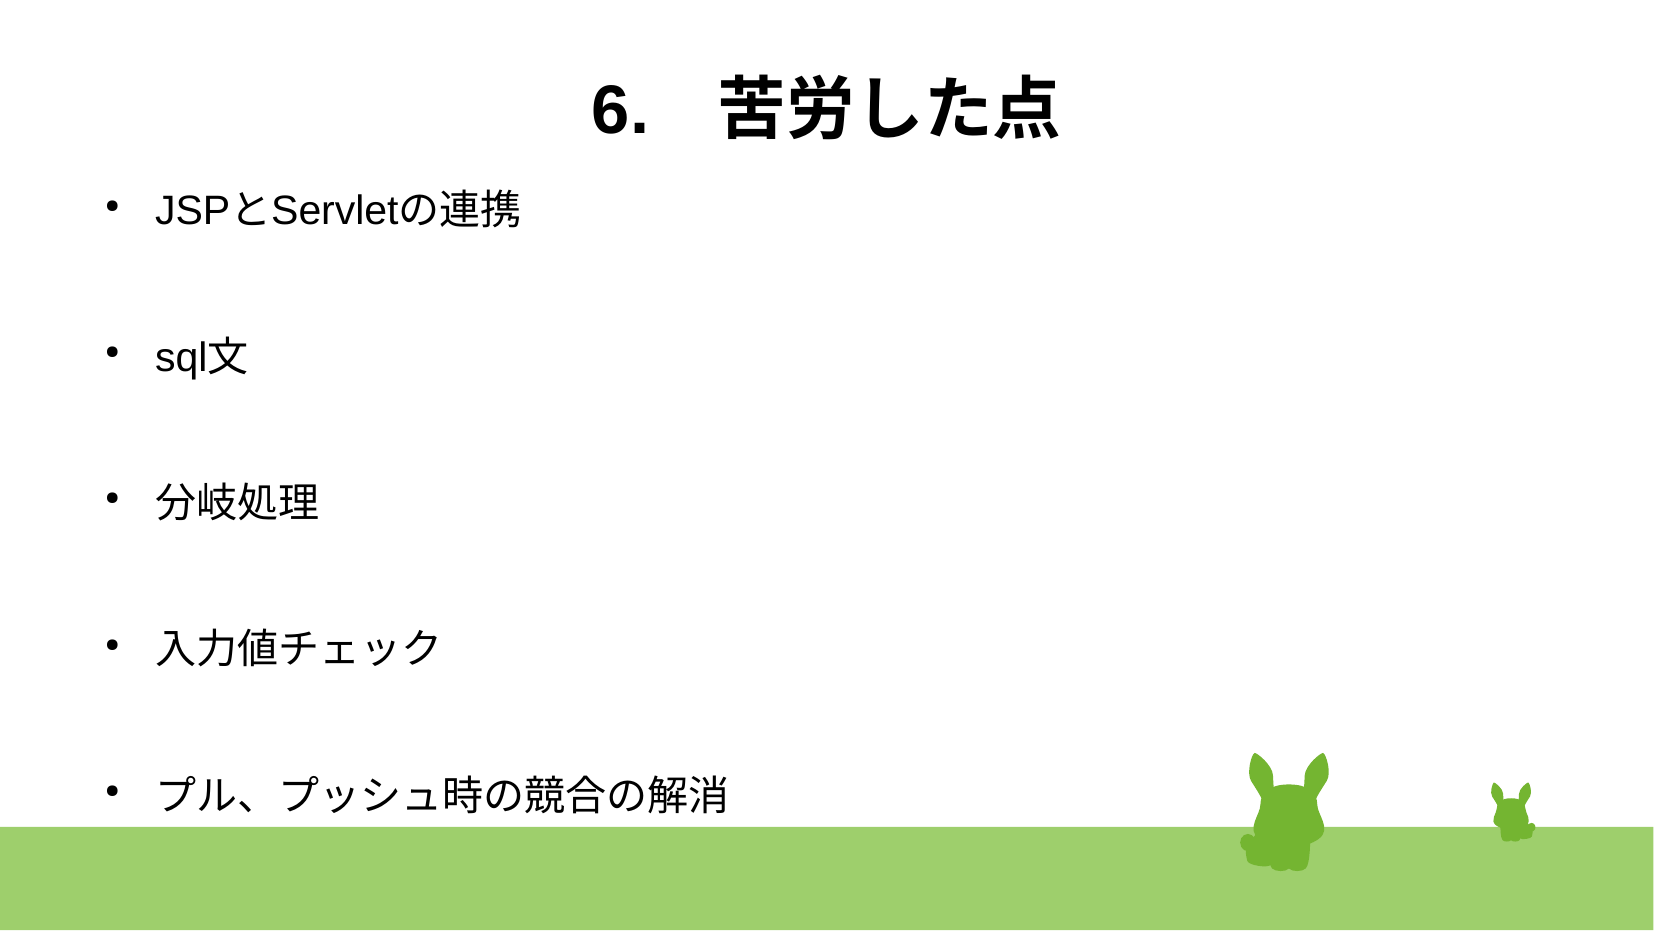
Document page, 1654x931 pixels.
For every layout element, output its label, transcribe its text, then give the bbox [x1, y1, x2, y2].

title 6. 苦労した点 [88, 29, 1565, 177]
list JSPとServletの連携 sql文 分岐処理 入力値チェック プル、プッシュ時の競合の解消 [88, 177, 1625, 827]
